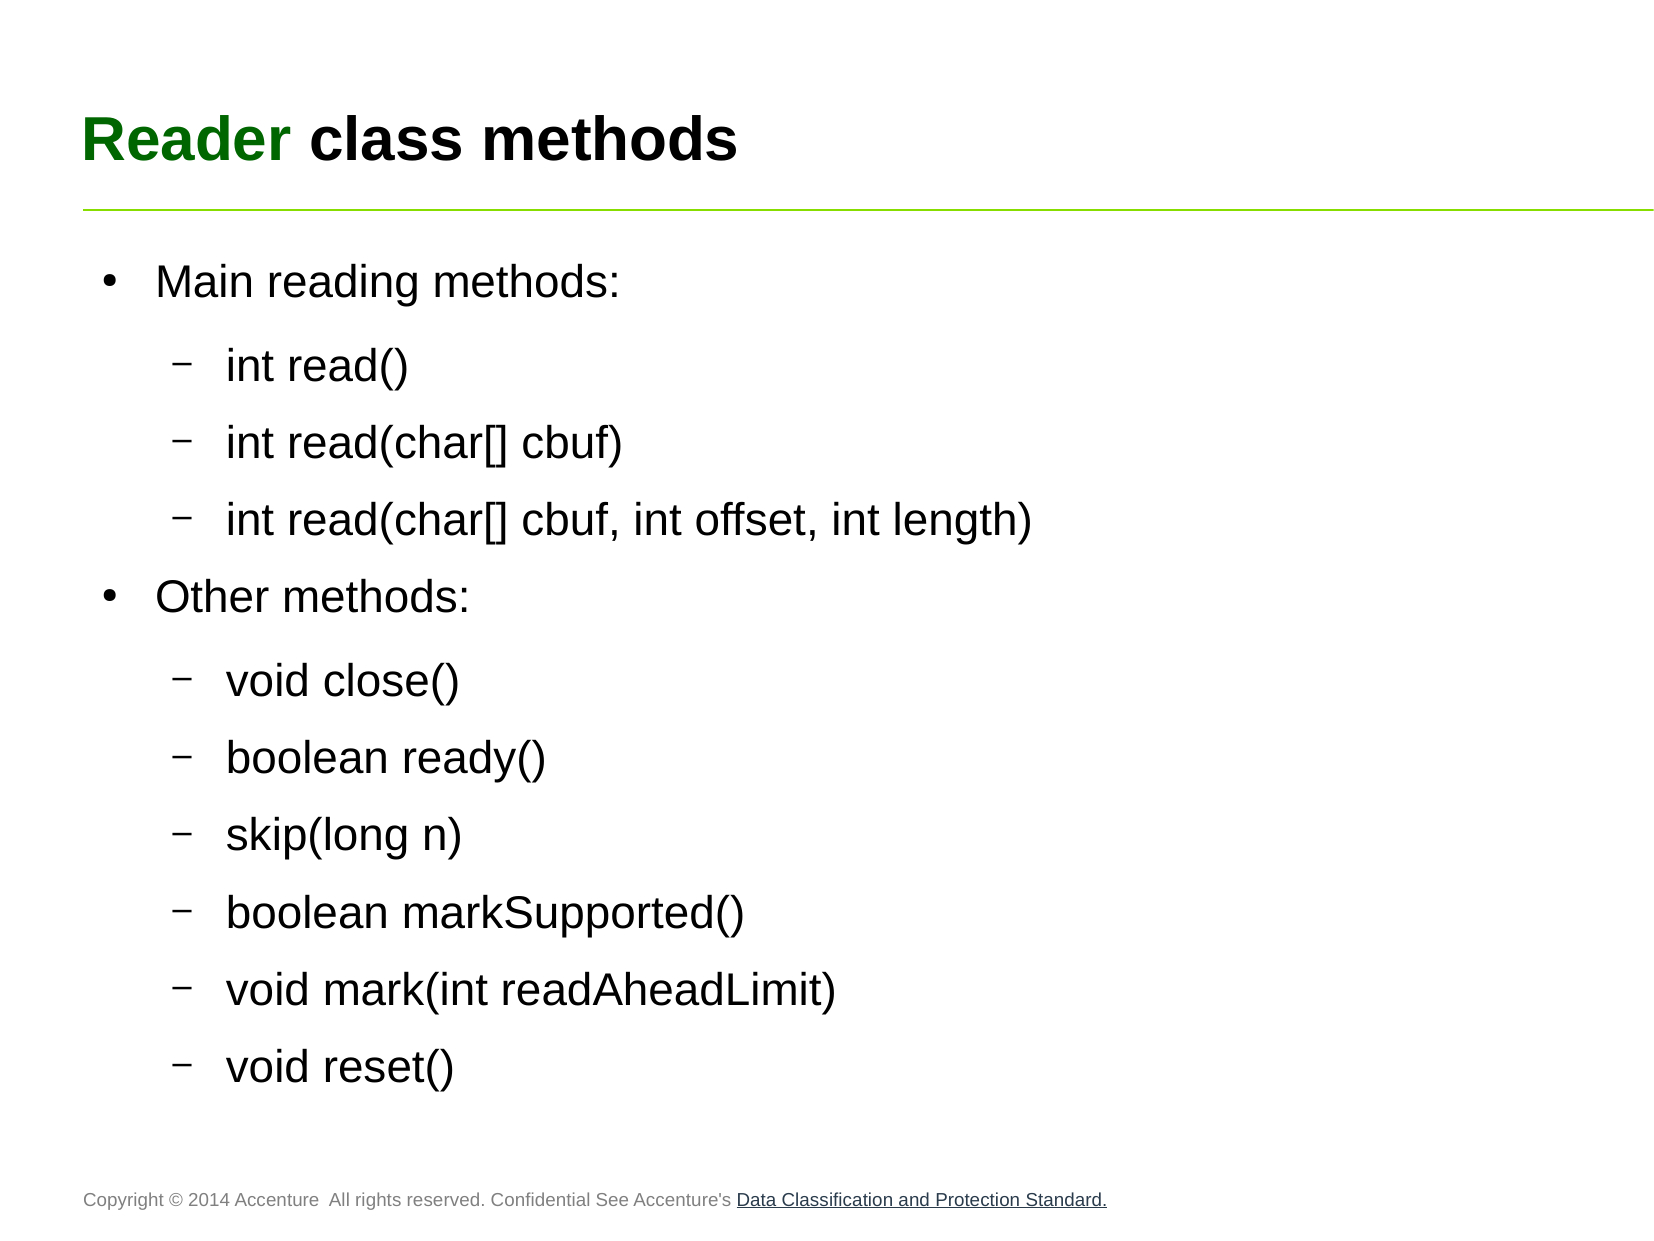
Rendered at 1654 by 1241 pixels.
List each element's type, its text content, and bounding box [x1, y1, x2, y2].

title Reader class methods [81, 68, 1654, 211]
list Main reading methods: int read() int read(char[] cbuf) int read(char[] cbuf, int offset, int length) Other methods: void close() boolean ready() skip(long n) boolean markSupported() void mark(int readAheadLimit) void reset() [84, 255, 1573, 1166]
